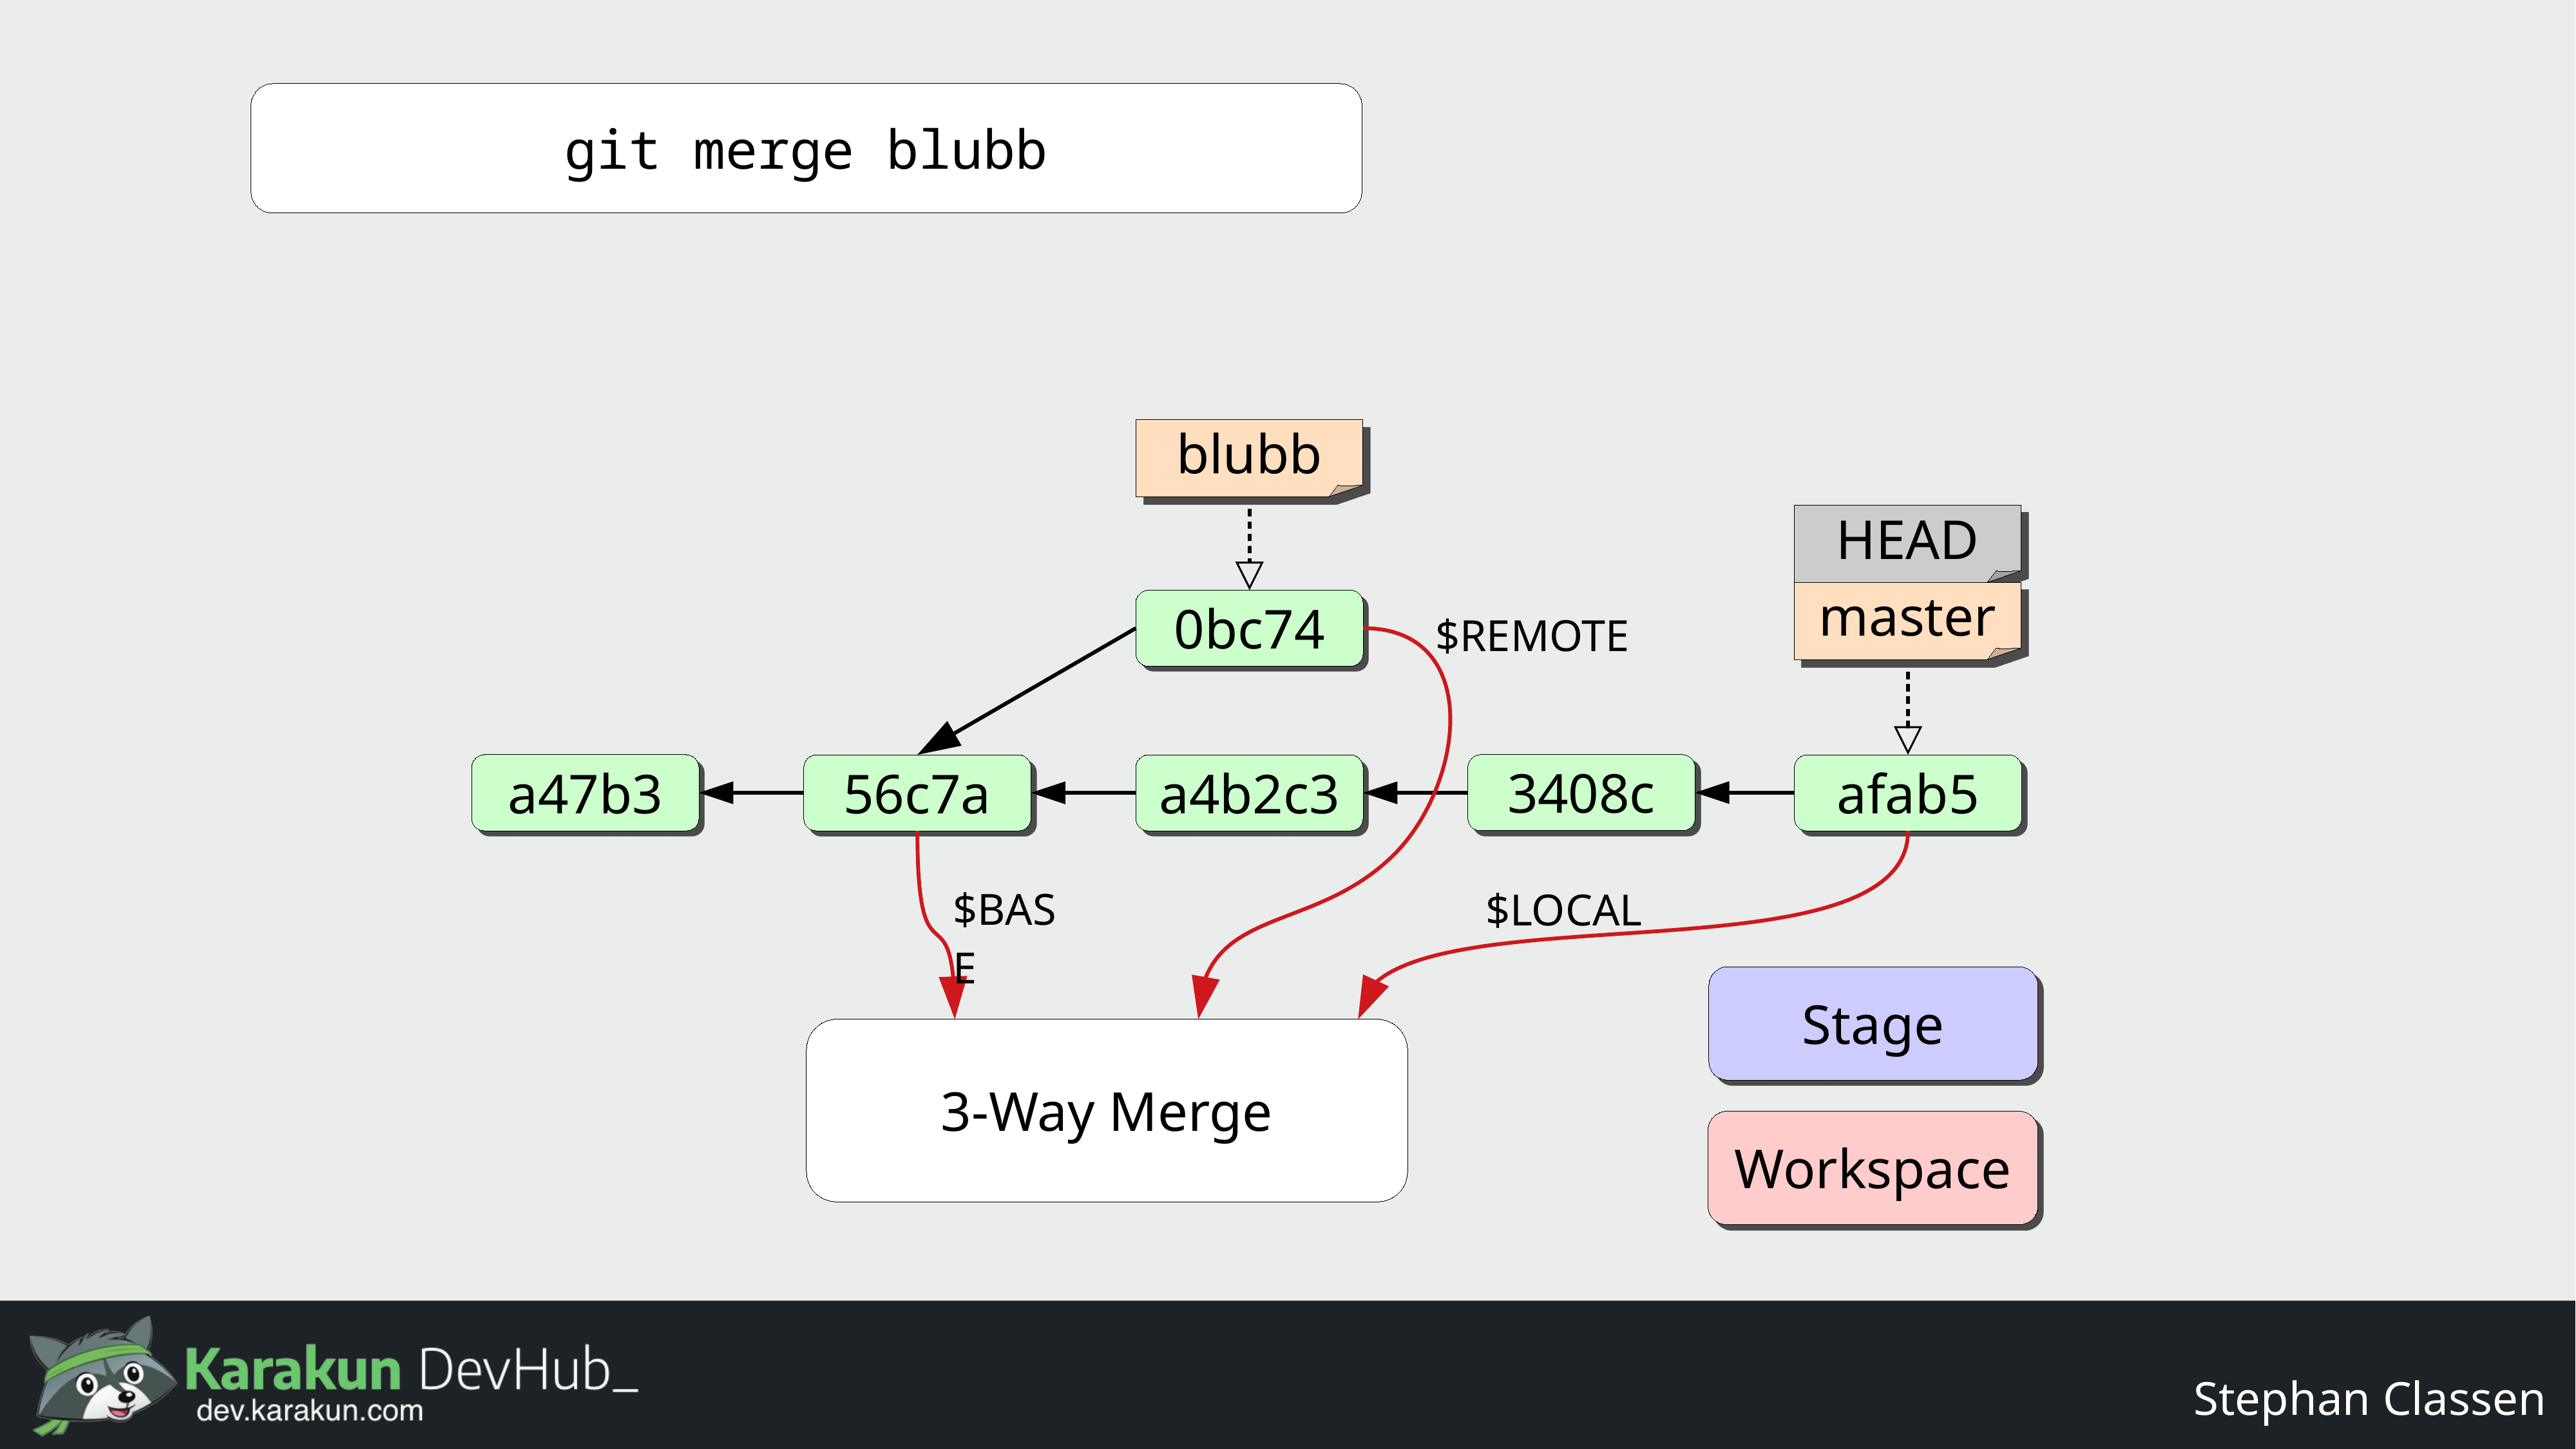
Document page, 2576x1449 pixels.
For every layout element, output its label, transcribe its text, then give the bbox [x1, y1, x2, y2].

text_box master [1794, 582, 2021, 660]
text_box [0, 1300, 2575, 1449]
text_box HEAD [1794, 505, 2021, 582]
text_box 3-Way Merge [806, 1019, 1408, 1202]
text_box git merge blubb [251, 83, 1362, 213]
text_box blubb [1136, 419, 1363, 497]
text_box 0bc74 [1136, 590, 1364, 667]
text_box Workspace [1708, 1111, 2038, 1225]
text_box $LOCAL [1476, 875, 1659, 943]
text_box $BASE [943, 875, 1090, 943]
text_box afab5 [1794, 755, 2022, 831]
text_box 56c7a [803, 755, 1031, 831]
text_box Stage [1708, 967, 2038, 1081]
text_box a47b3 [472, 754, 700, 831]
picture [30, 1316, 647, 1437]
text_box Stephan Classen [1795, 1361, 2557, 1434]
text_box $REMOTE [1426, 601, 1644, 669]
text_box 3408c [1467, 754, 1695, 831]
text_box a4b2c3 [1136, 755, 1364, 831]
